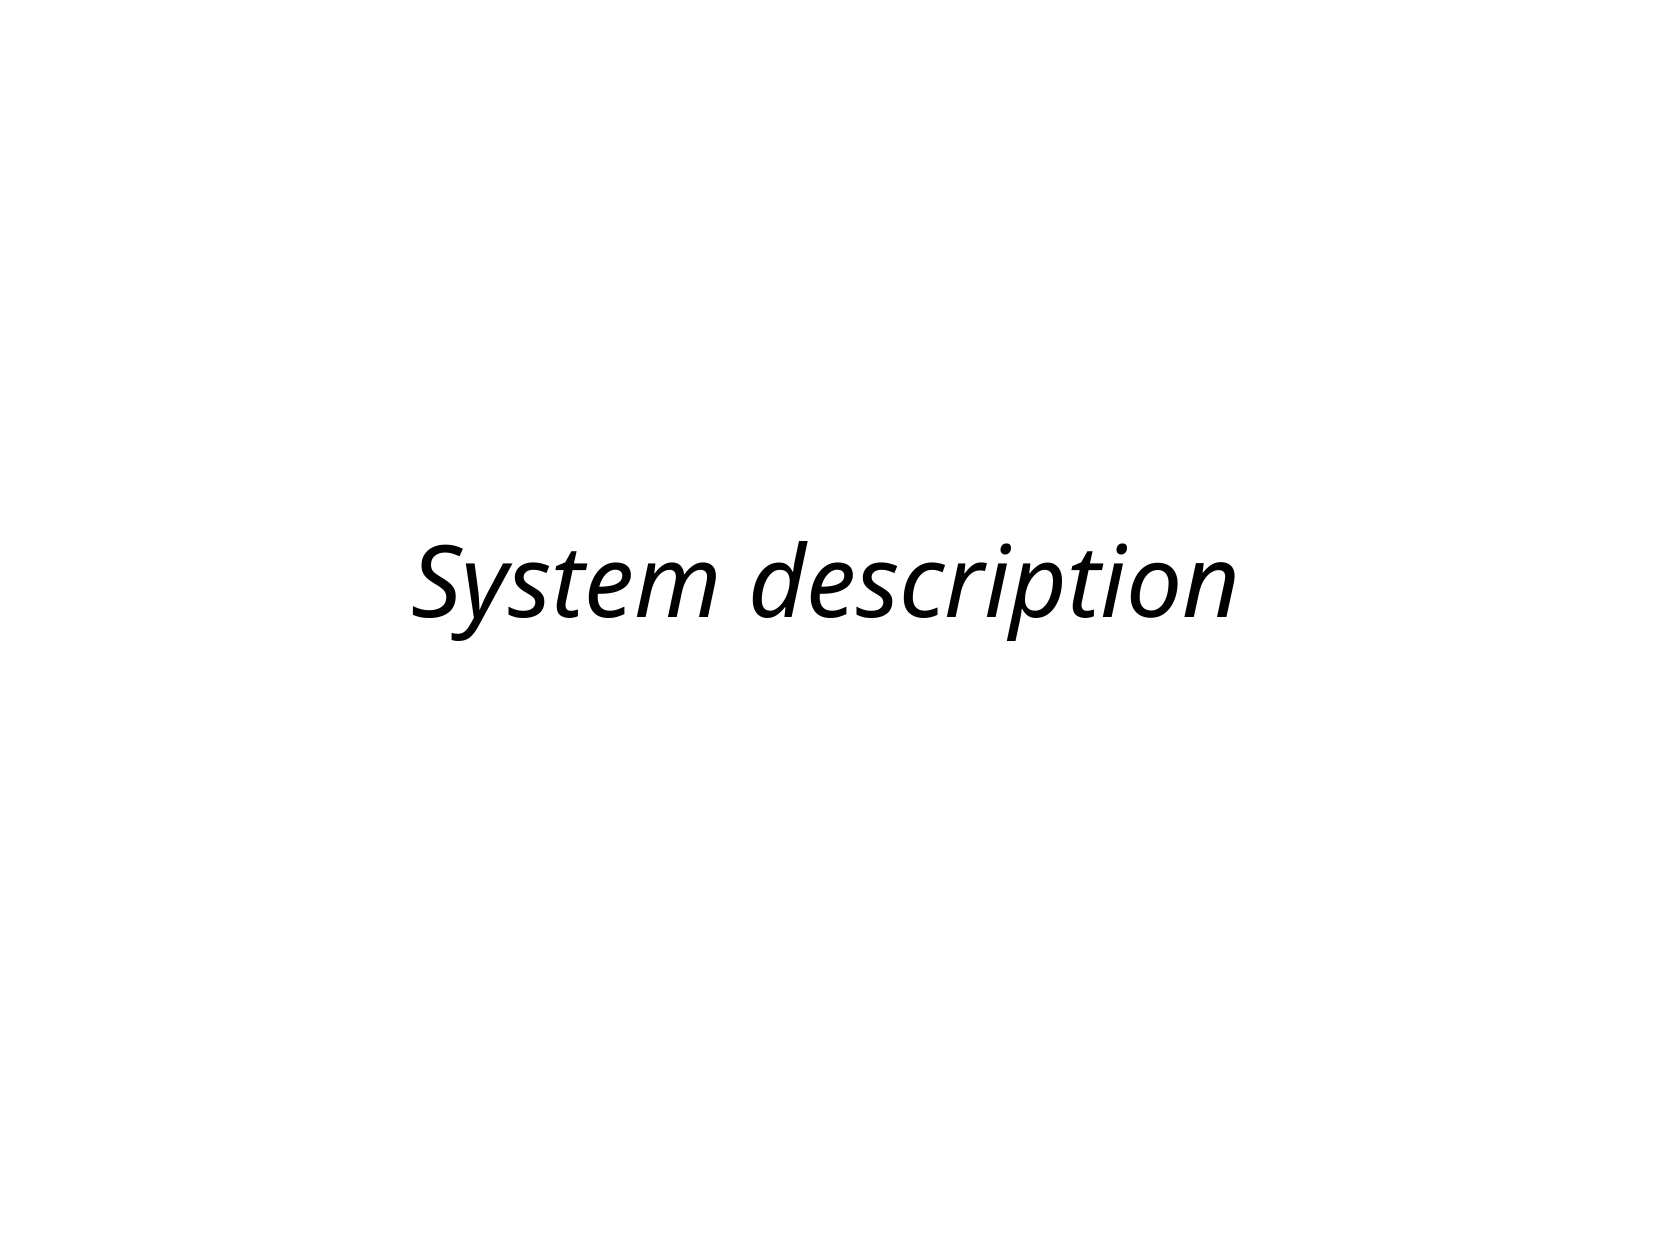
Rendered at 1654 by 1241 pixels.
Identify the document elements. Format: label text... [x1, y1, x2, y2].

subtitle System description [82, 49, 1571, 1109]
